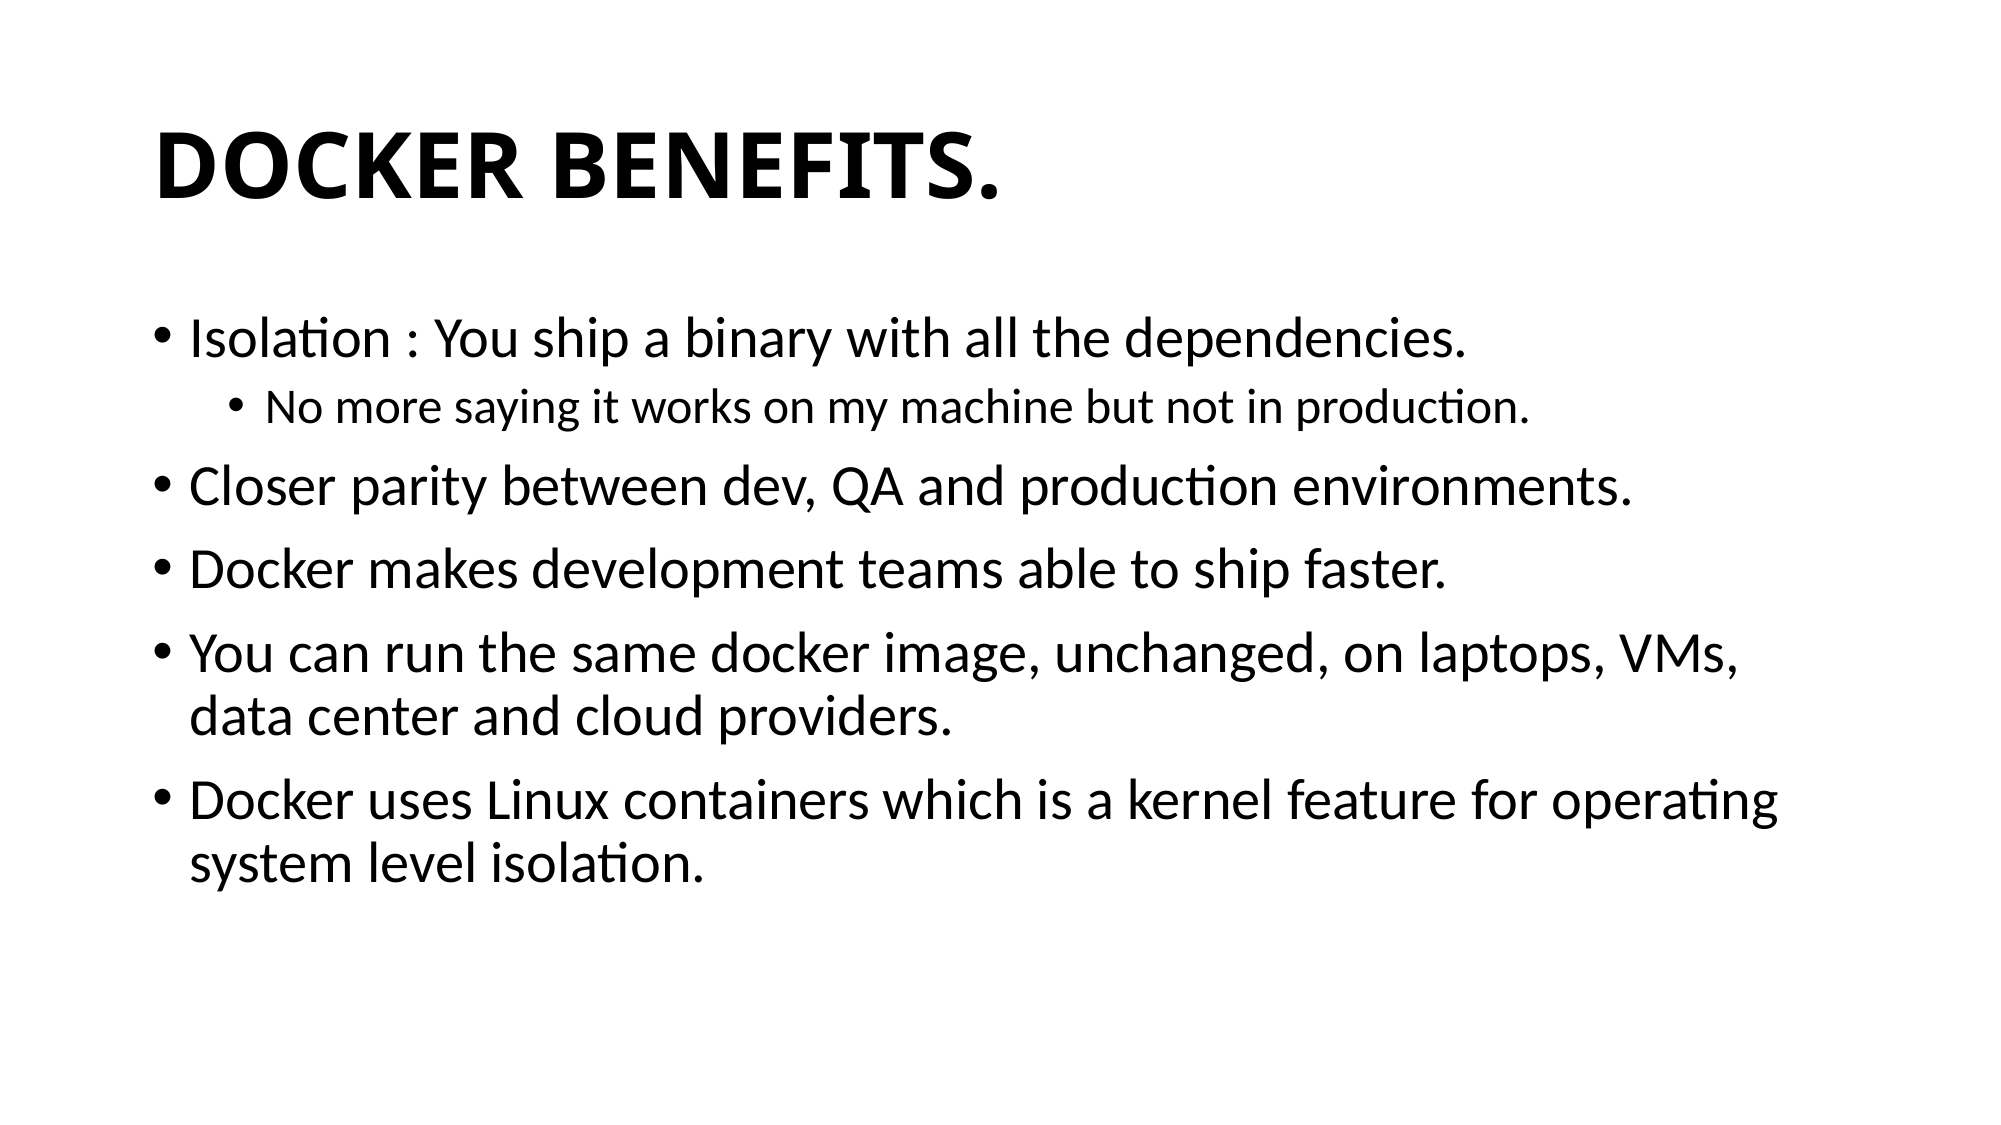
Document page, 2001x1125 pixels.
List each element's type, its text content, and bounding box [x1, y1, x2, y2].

list Isolation : You ship a binary with all the dependencies. No more saying it works on my machine but not in production. Closer parity between dev, QA and production environments. Docker makes development teams able to ship faster. You can run the same docker image, unchanged, on laptops, VMs, data center and cloud providers. Docker uses Linux containers which is a kernel feature for operating system level isolation. [137, 299, 1863, 1014]
title DOCKER BENEFITS. [137, 59, 1863, 278]
